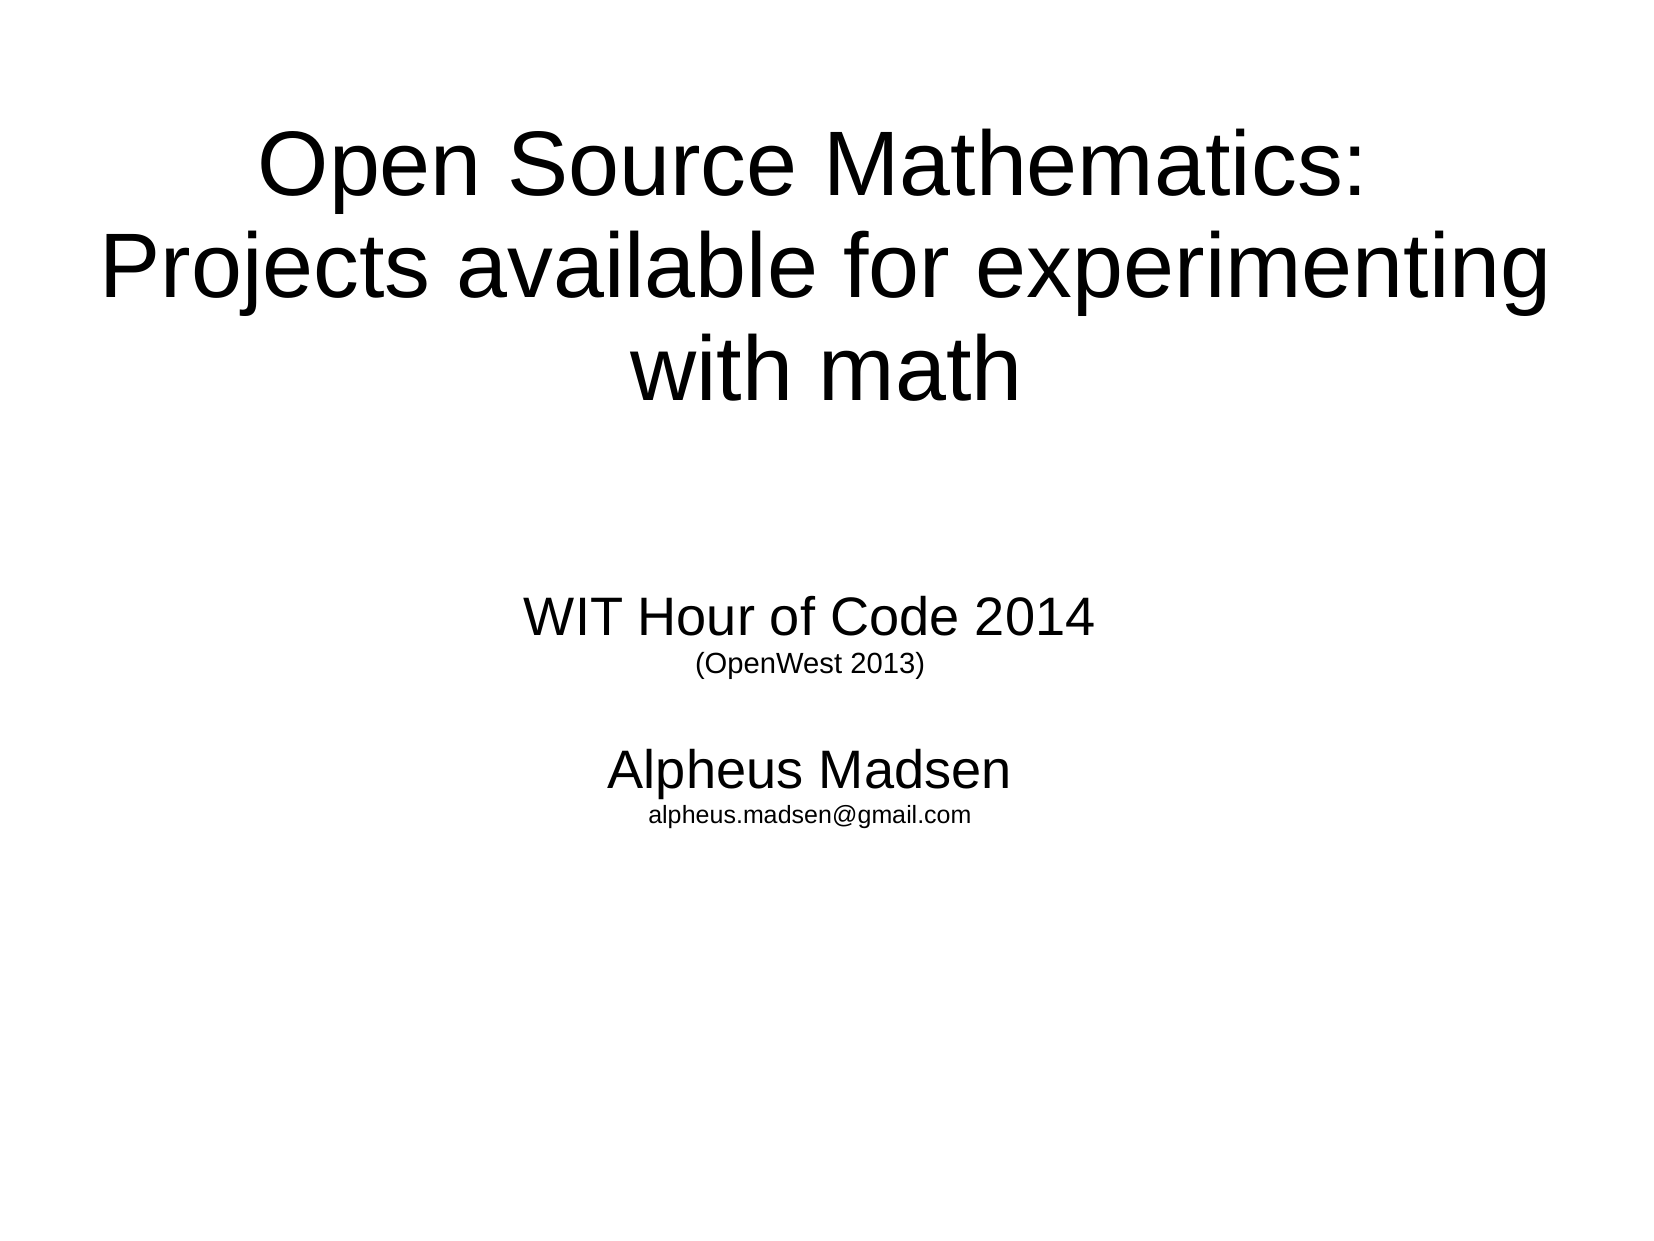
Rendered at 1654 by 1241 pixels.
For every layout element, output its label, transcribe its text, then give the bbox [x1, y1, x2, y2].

subtitle WIT Hour of Code 2014 (OpenWest 2013) Alpheus Madsen alpheus.madsen@gmail.com [82, 405, 1538, 1010]
title Open Source Mathematics: Projects available for experimenting with math [82, 112, 1571, 420]
